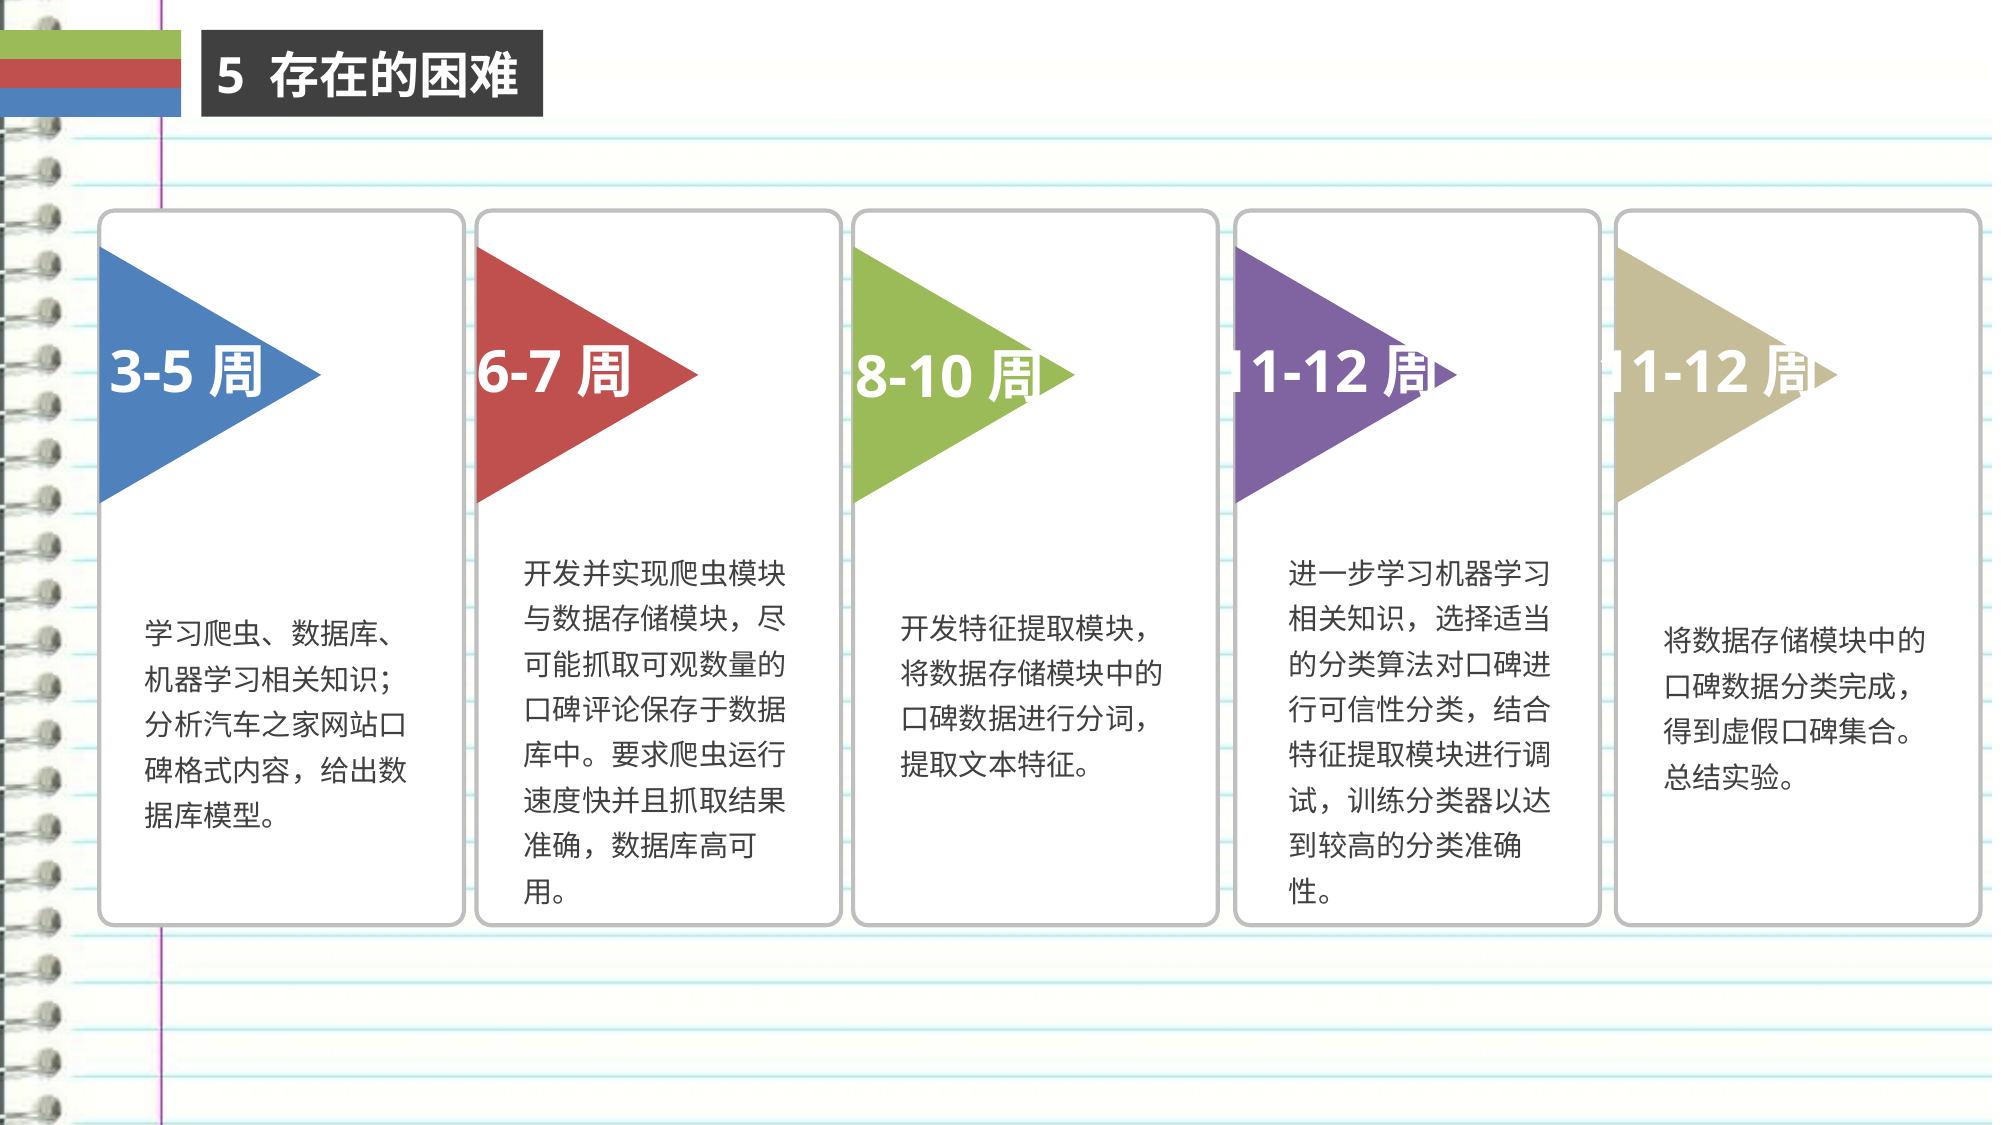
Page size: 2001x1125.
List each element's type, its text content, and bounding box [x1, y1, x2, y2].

text_box [99, 210, 464, 926]
text_box 8-10周 [840, 331, 1069, 417]
text_box 5 存在的困难 [201, 29, 544, 117]
text_box 将数据存储模块中的口碑数据分类完成，得到虚假口碑集合。总结实验。 [1648, 604, 1948, 791]
picture [0, 0, 1995, 1125]
text_box 进一步学习机器学习相关知识，选择适当的分类算法对口碑进行可信性分类，结合特征提取模块进行调试，训练分类器以达到较高的分类准确性。 [1274, 537, 1574, 905]
text_box 3-5周 [94, 326, 289, 412]
text_box [853, 210, 1218, 926]
text_box [476, 210, 842, 926]
text_box 开发特征提取模块，将数据存储模块中的口碑数据进行分词，提取文本特征。 [885, 592, 1186, 779]
text_box 学习爬虫、数据库、机器学习相关知识；分析汽车之家网站口碑格式内容，给出数据库模型。 [130, 597, 430, 830]
text_box 6-7周 [461, 326, 657, 412]
text_box [1235, 210, 1600, 926]
text_box 开发并实现爬虫模块与数据存储模块，尽可能抓取可观数量的口碑评论保存于数据库中。要求爬虫运行速度快并且抓取结果准确，数据库高可用。 [508, 537, 809, 905]
text_box [1615, 210, 1981, 926]
text_box 11-12周 [1582, 326, 1846, 412]
text_box 11-12周 [1201, 326, 1465, 412]
